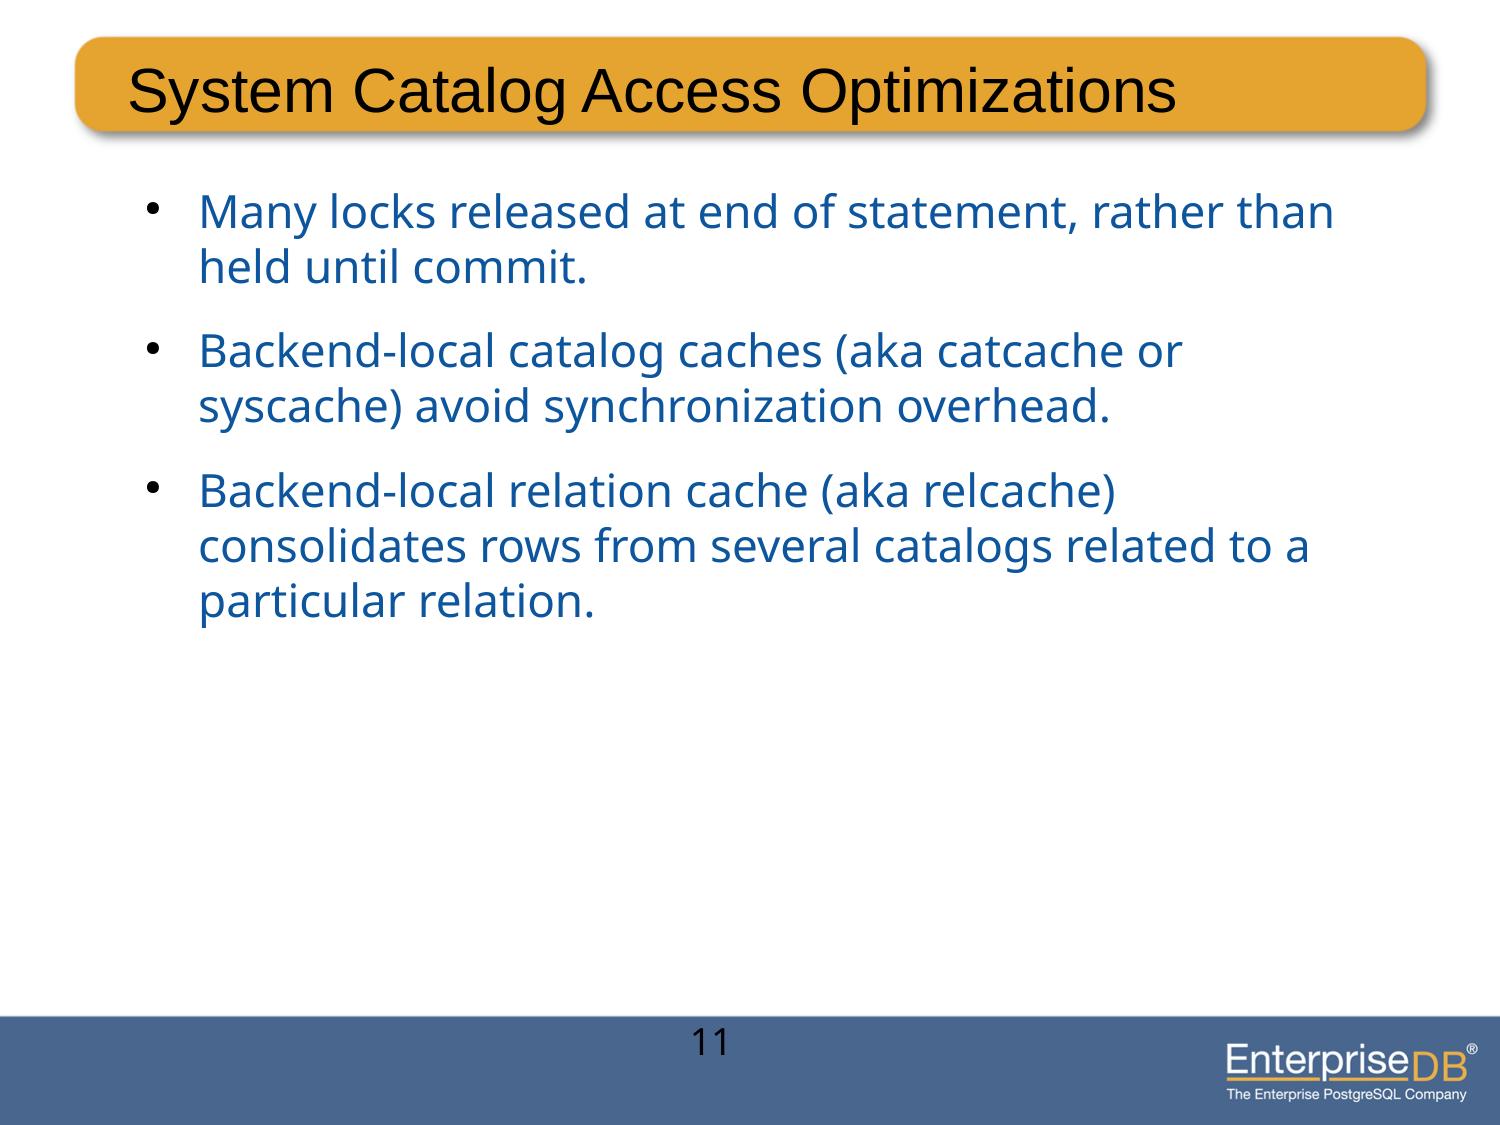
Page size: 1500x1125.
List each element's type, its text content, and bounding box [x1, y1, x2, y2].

picture [0, 0, 1500, 1125]
list Many locks released at end of statement, rather than held until commit. Backend-local catalog caches (aka catcache or syscache) avoid synchronization overhead. Backend-local relation cache (aka relcache) consolidates rows from several catalogs related to a particular relation. [112, 174, 1388, 963]
title System Catalog Access Optimizations [112, 37, 1388, 138]
slide_number <number> [675, 1010, 825, 1125]
